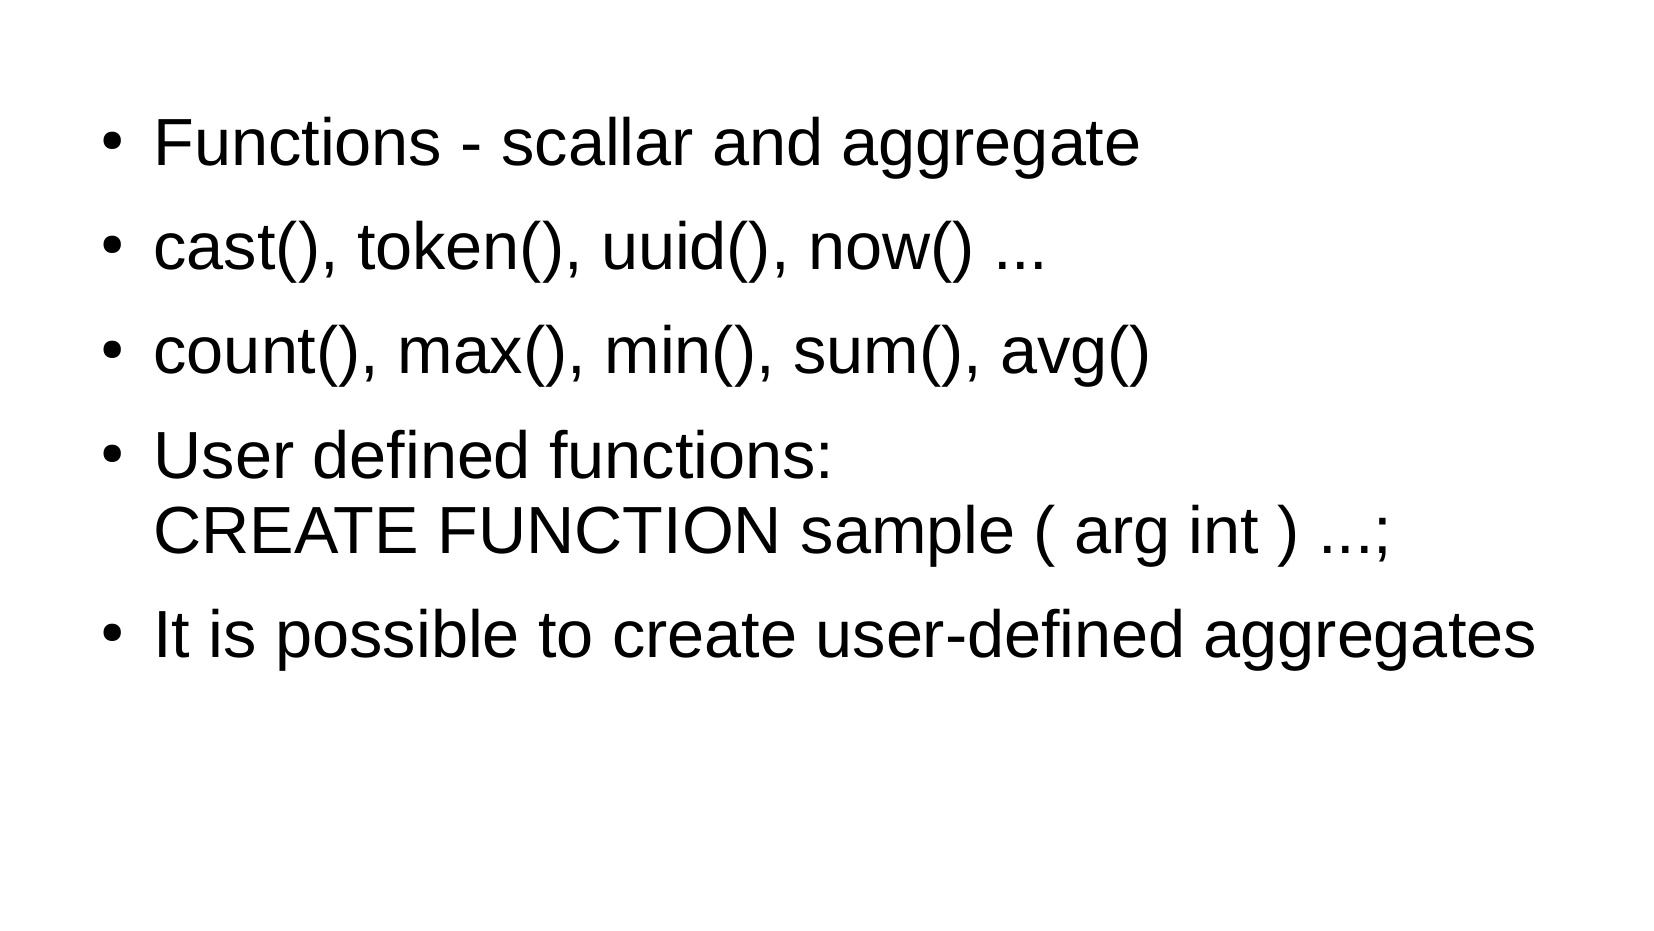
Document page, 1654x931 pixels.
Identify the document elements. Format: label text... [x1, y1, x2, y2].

list Functions - scallar and aggregate cast(), token(), uuid(), now() ... count(), max(), min(), sum(), avg() User defined functions: CREATE FUNCTION sample ( arg int ) ...; It is possible to create user-defined aggregates [82, 105, 1571, 826]
